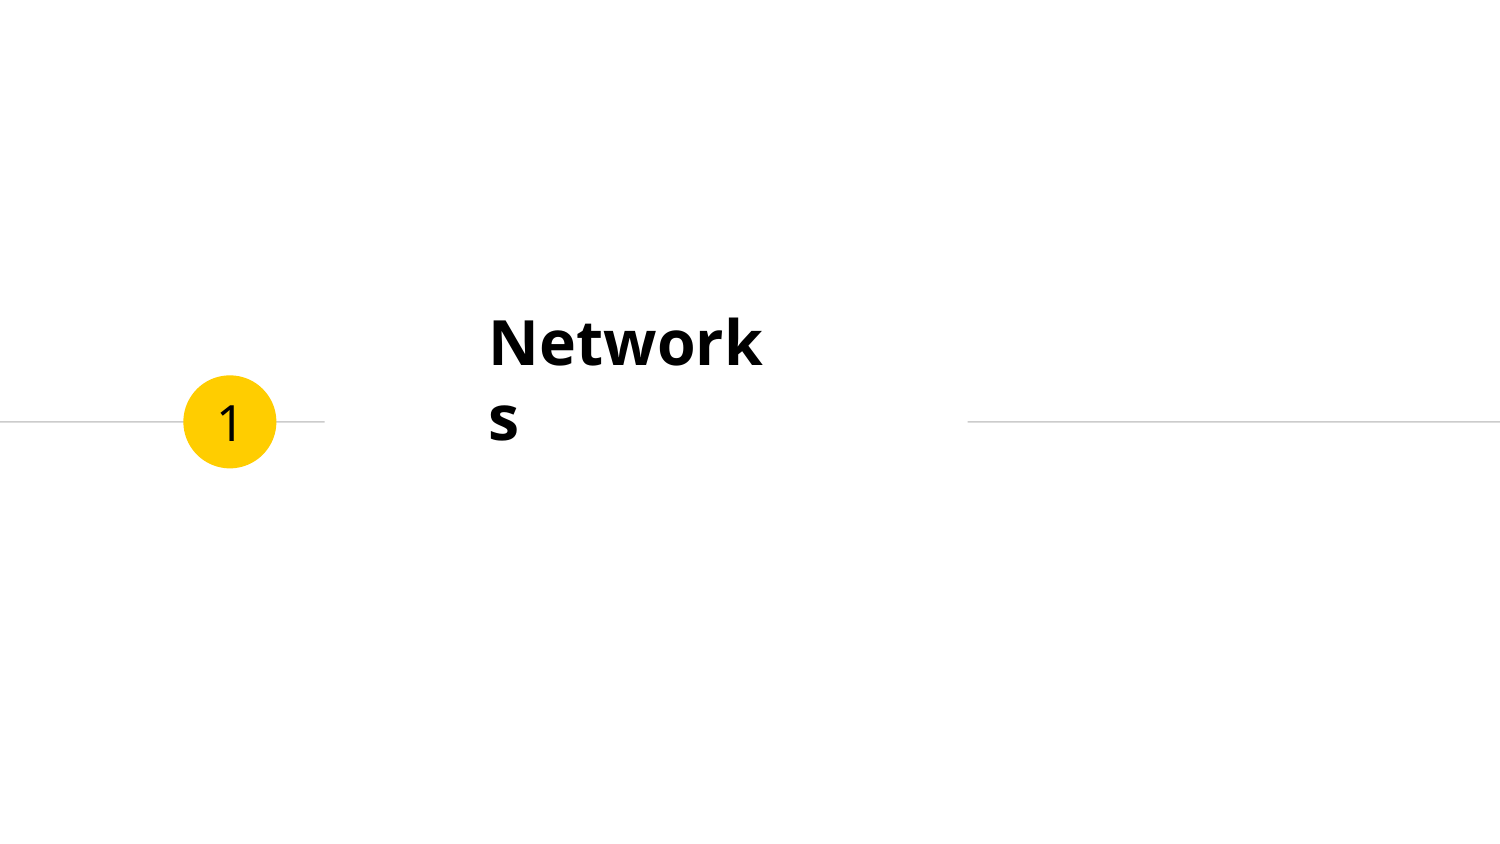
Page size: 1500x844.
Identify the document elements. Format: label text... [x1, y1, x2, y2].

text_box 1 [186, 375, 276, 468]
title Networks [473, 348, 805, 469]
